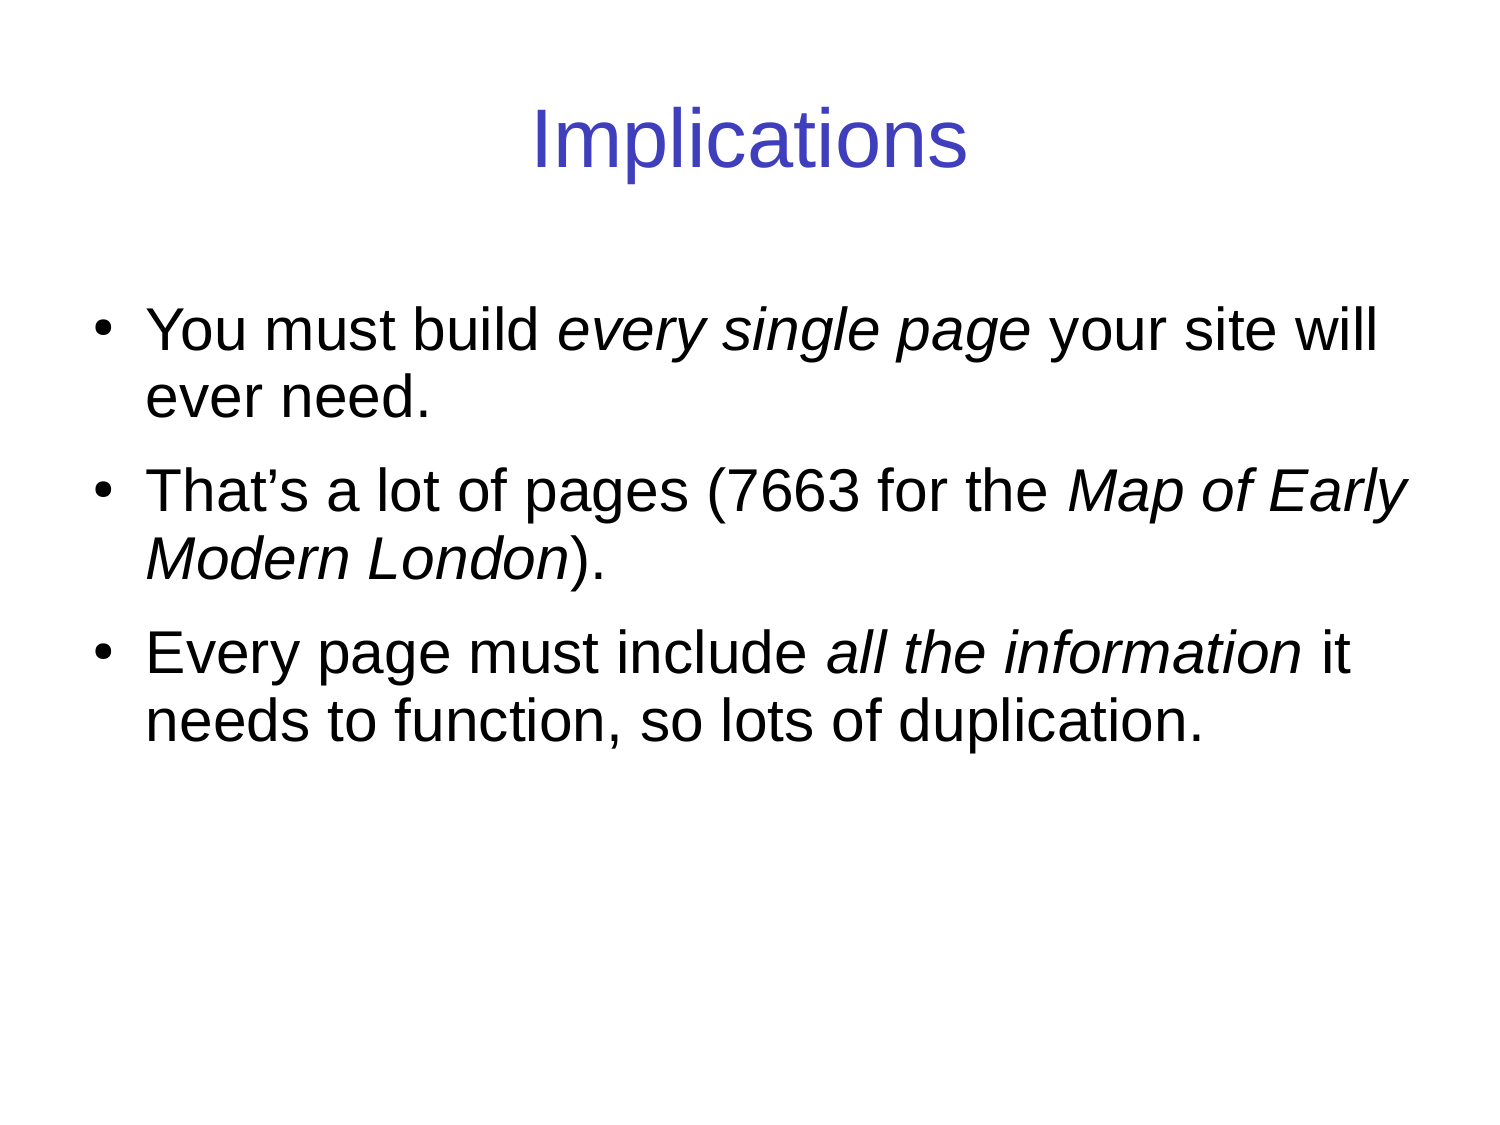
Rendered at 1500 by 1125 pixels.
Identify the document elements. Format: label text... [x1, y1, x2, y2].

list You must build every single page your site will ever need. That’s a lot of pages (7663 for the Map of Early Modern London). Every page must include all the information it needs to function, so lots of duplication. [75, 295, 1425, 1063]
title Implications [75, 44, 1425, 233]
